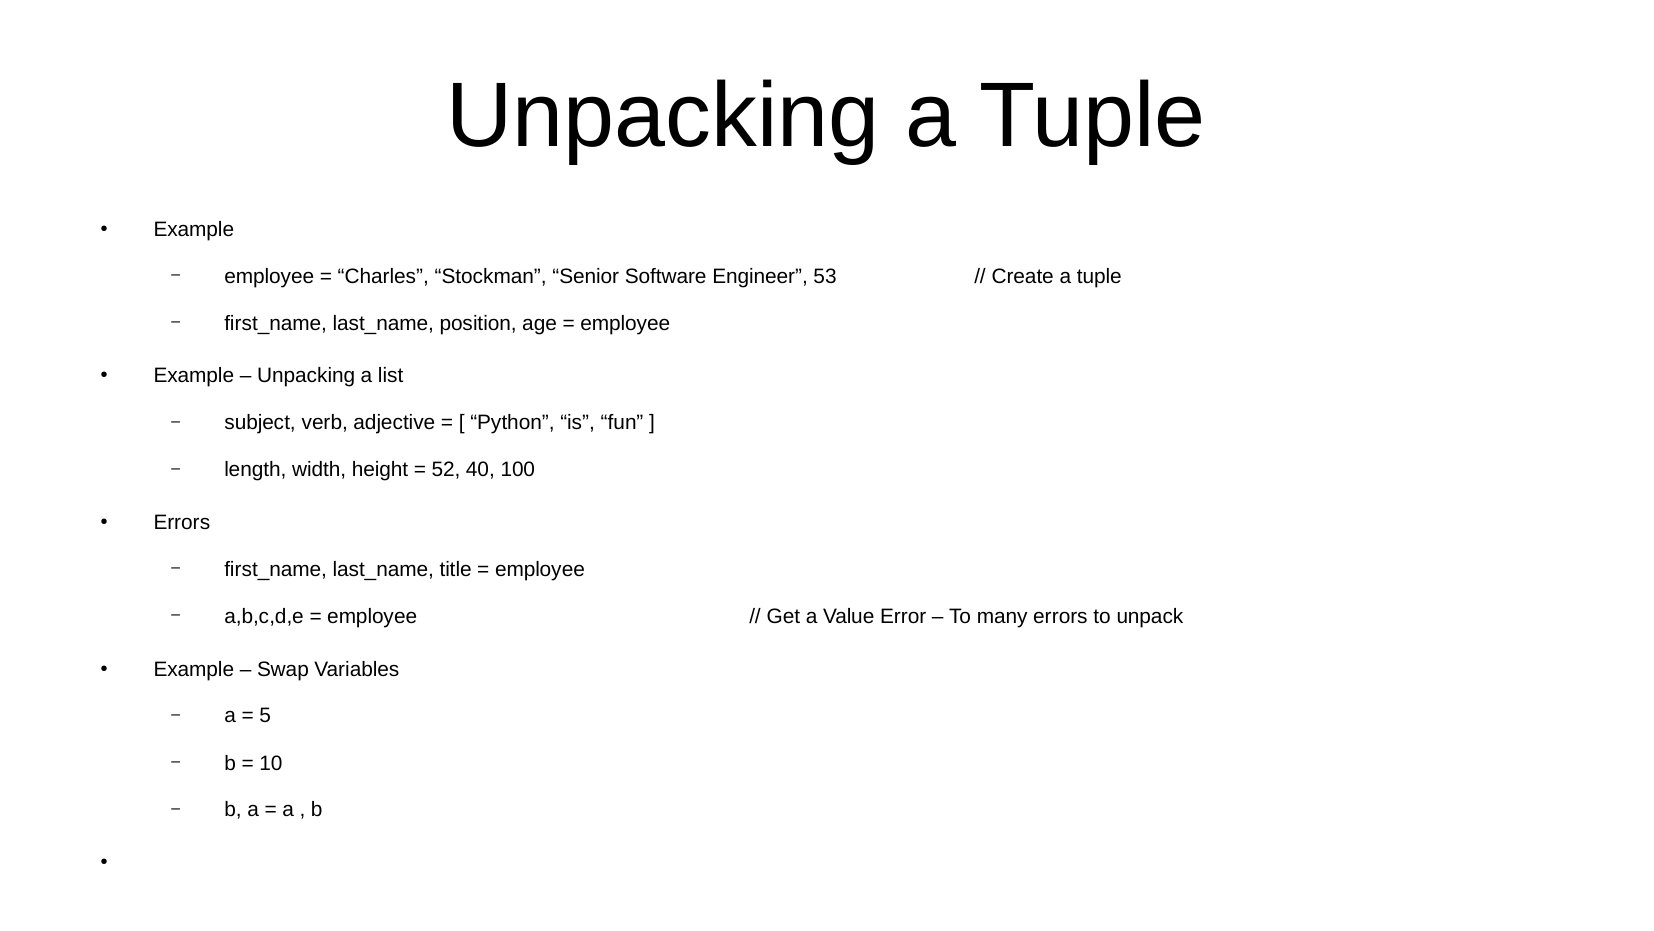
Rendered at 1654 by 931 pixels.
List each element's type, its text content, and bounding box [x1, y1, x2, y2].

title Unpacking a Tuple [82, 37, 1571, 193]
list Example employee = “Charles”, “Stockman”, “Senior Software Engineer”, 53 // Create a tuple first_name, last_name, position, age = employee Example – Unpacking a list subject, verb, adjective = [ “Python”, “is”, “fun” ] length, width, height = 52, 40, 100 Errors first_name, last_name, title = employee a,b,c,d,e = employee // Get a Value Error – To many errors to unpack Example – Swap Variables a = 5 b = 10 b, a = a , b [82, 217, 1576, 901]
